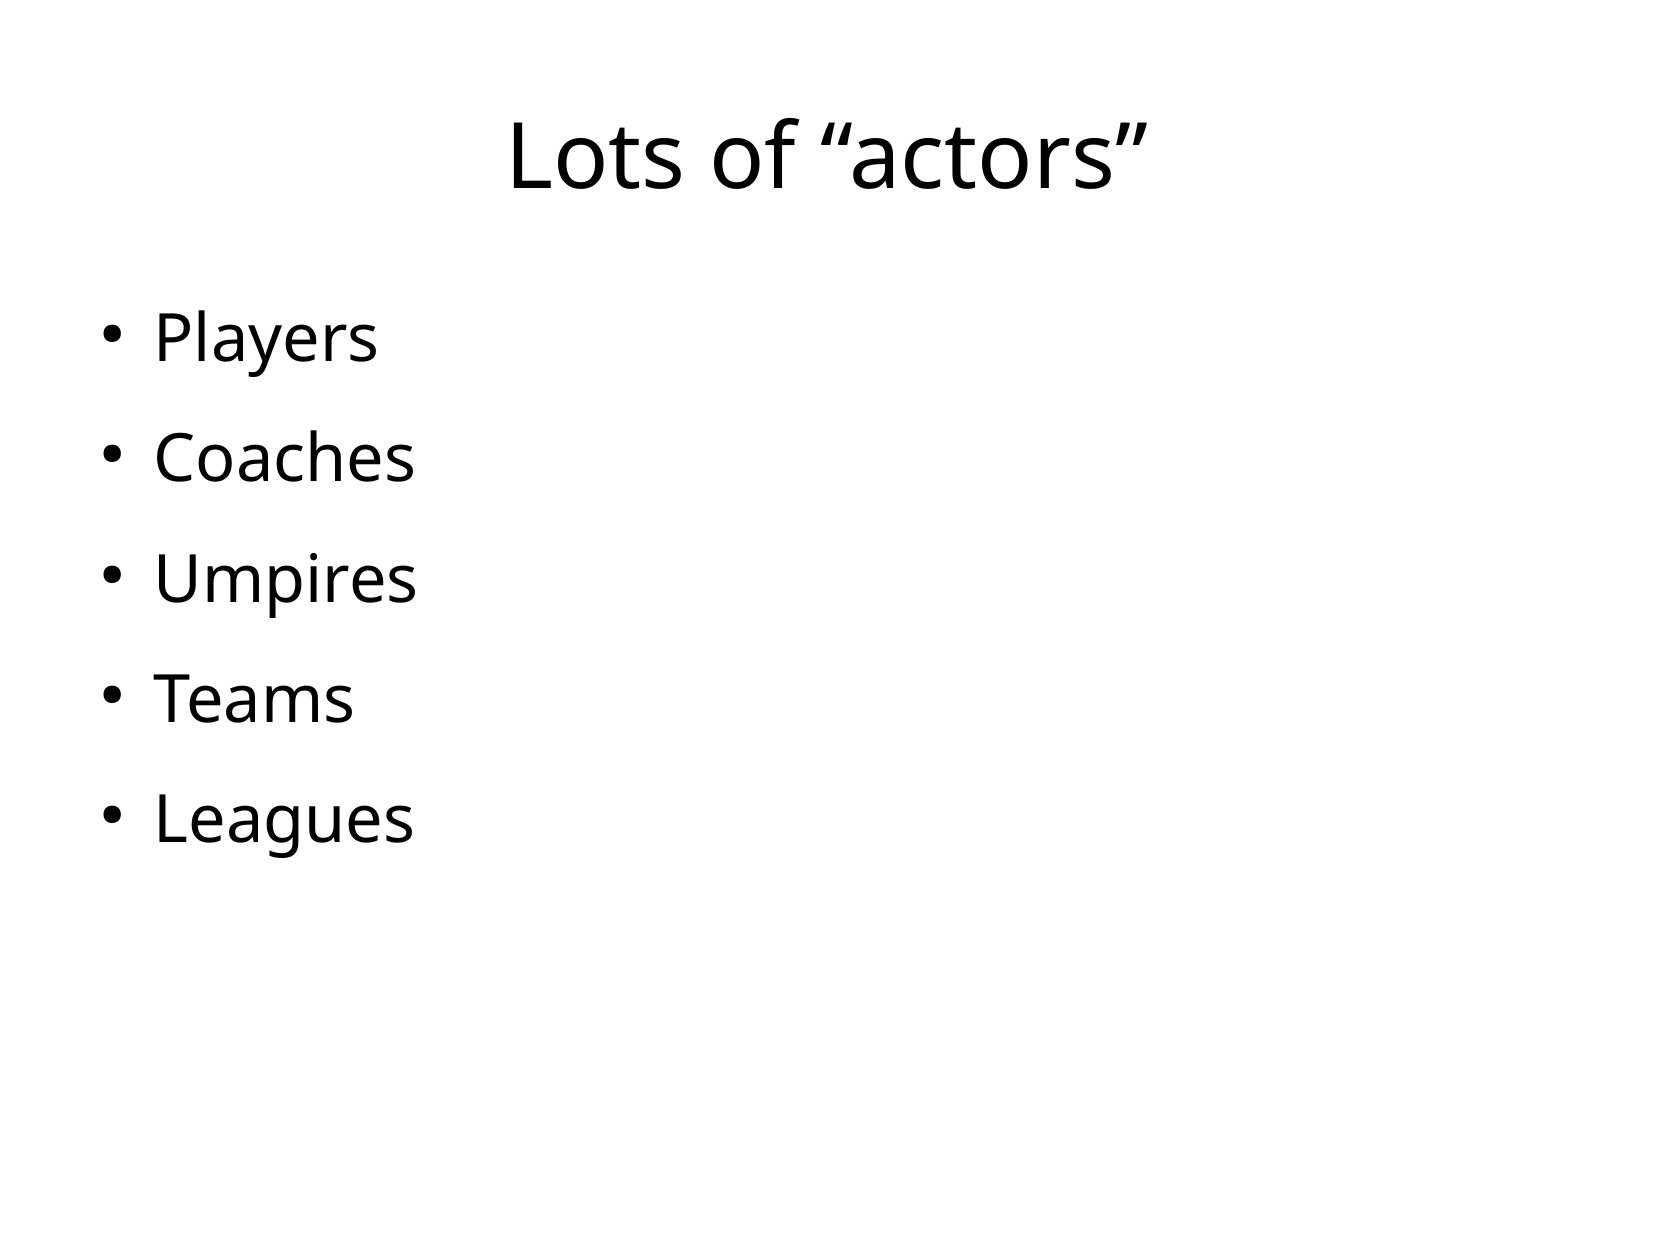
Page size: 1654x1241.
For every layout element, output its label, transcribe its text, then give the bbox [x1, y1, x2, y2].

list Players Coaches Umpires Teams Leagues [82, 290, 1571, 1094]
title Lots of “actors” [82, 56, 1571, 250]
